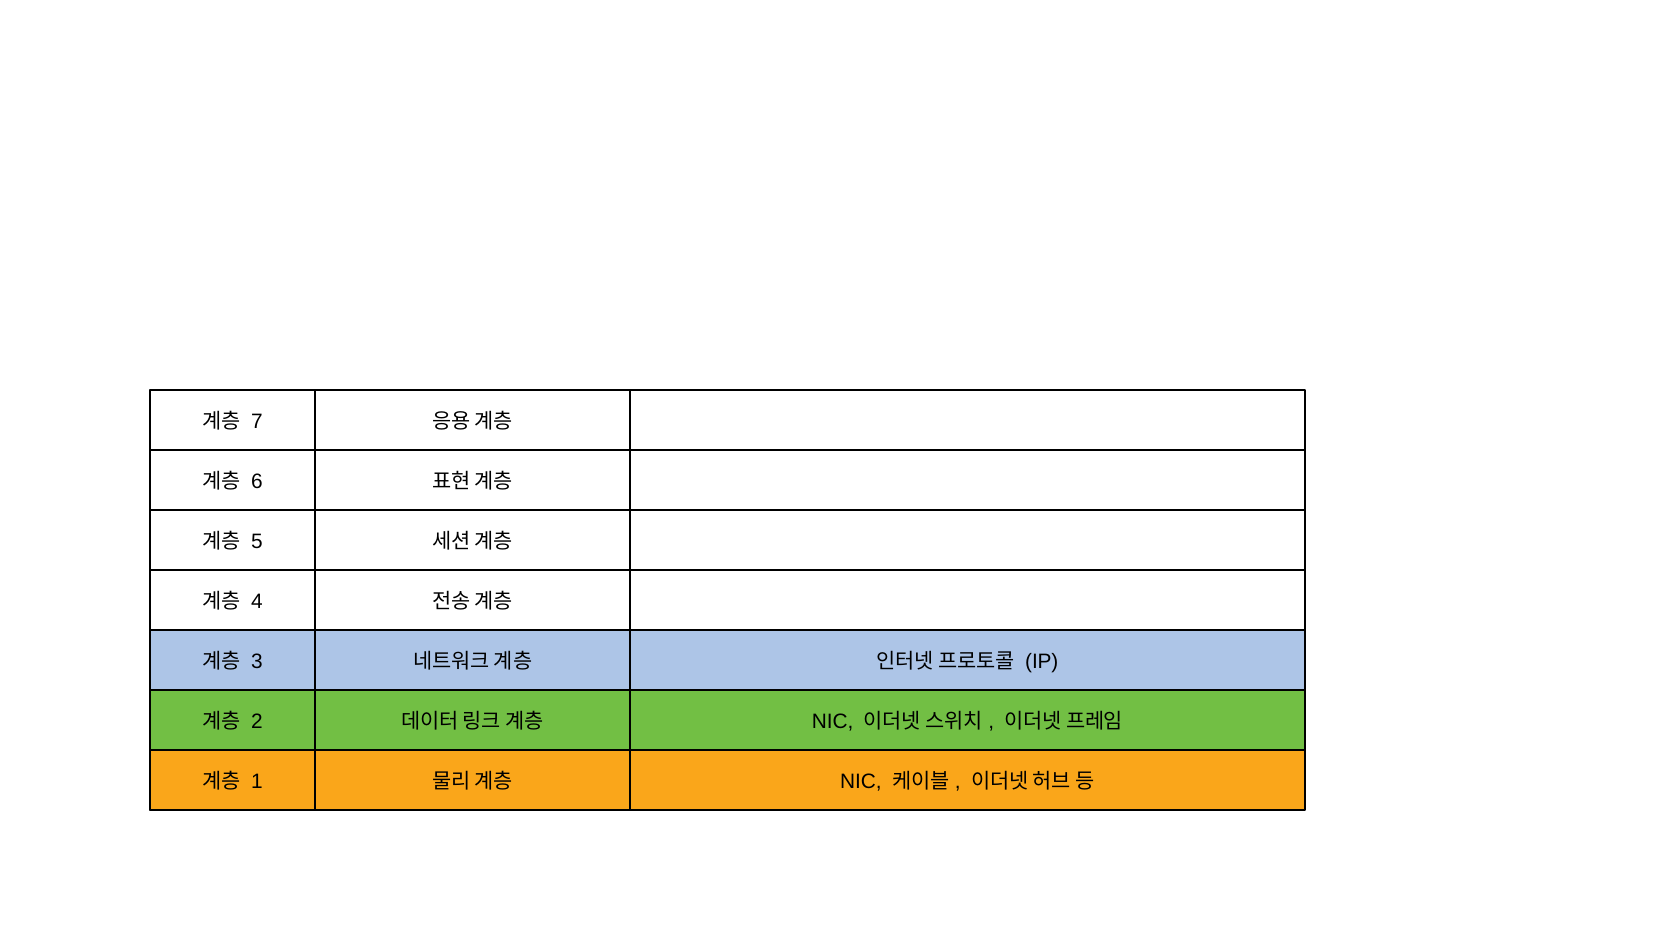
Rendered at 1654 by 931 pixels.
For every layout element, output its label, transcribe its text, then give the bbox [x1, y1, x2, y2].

text_box 네트워크 계층 [315, 631, 630, 691]
text_box 계층 3 [150, 630, 315, 691]
text_box 계층 1 [150, 751, 315, 811]
text_box NIC, 이더넷 스위치, 이더넷 프레임 [630, 691, 1306, 751]
text_box 표현 계층 [315, 451, 629, 511]
text_box 응용 계층 [315, 390, 629, 451]
text_box 계층 6 [150, 451, 315, 511]
text_box 세션 계층 [315, 511, 629, 571]
text_box 계층 4 [150, 571, 315, 630]
text_box 계층 2 [150, 691, 315, 751]
text_box 계층 5 [150, 511, 315, 571]
text_box 계층 7 [150, 390, 315, 451]
text_box 인터넷 프로토콜 (IP) [630, 631, 1306, 691]
text_box 데이터 링크 계층 [315, 691, 630, 751]
text_box NIC, 케이블, 이더넷 허브 등 [630, 751, 1306, 811]
text_box 전송 계층 [315, 571, 629, 631]
text_box 물리 계층 [315, 751, 630, 811]
